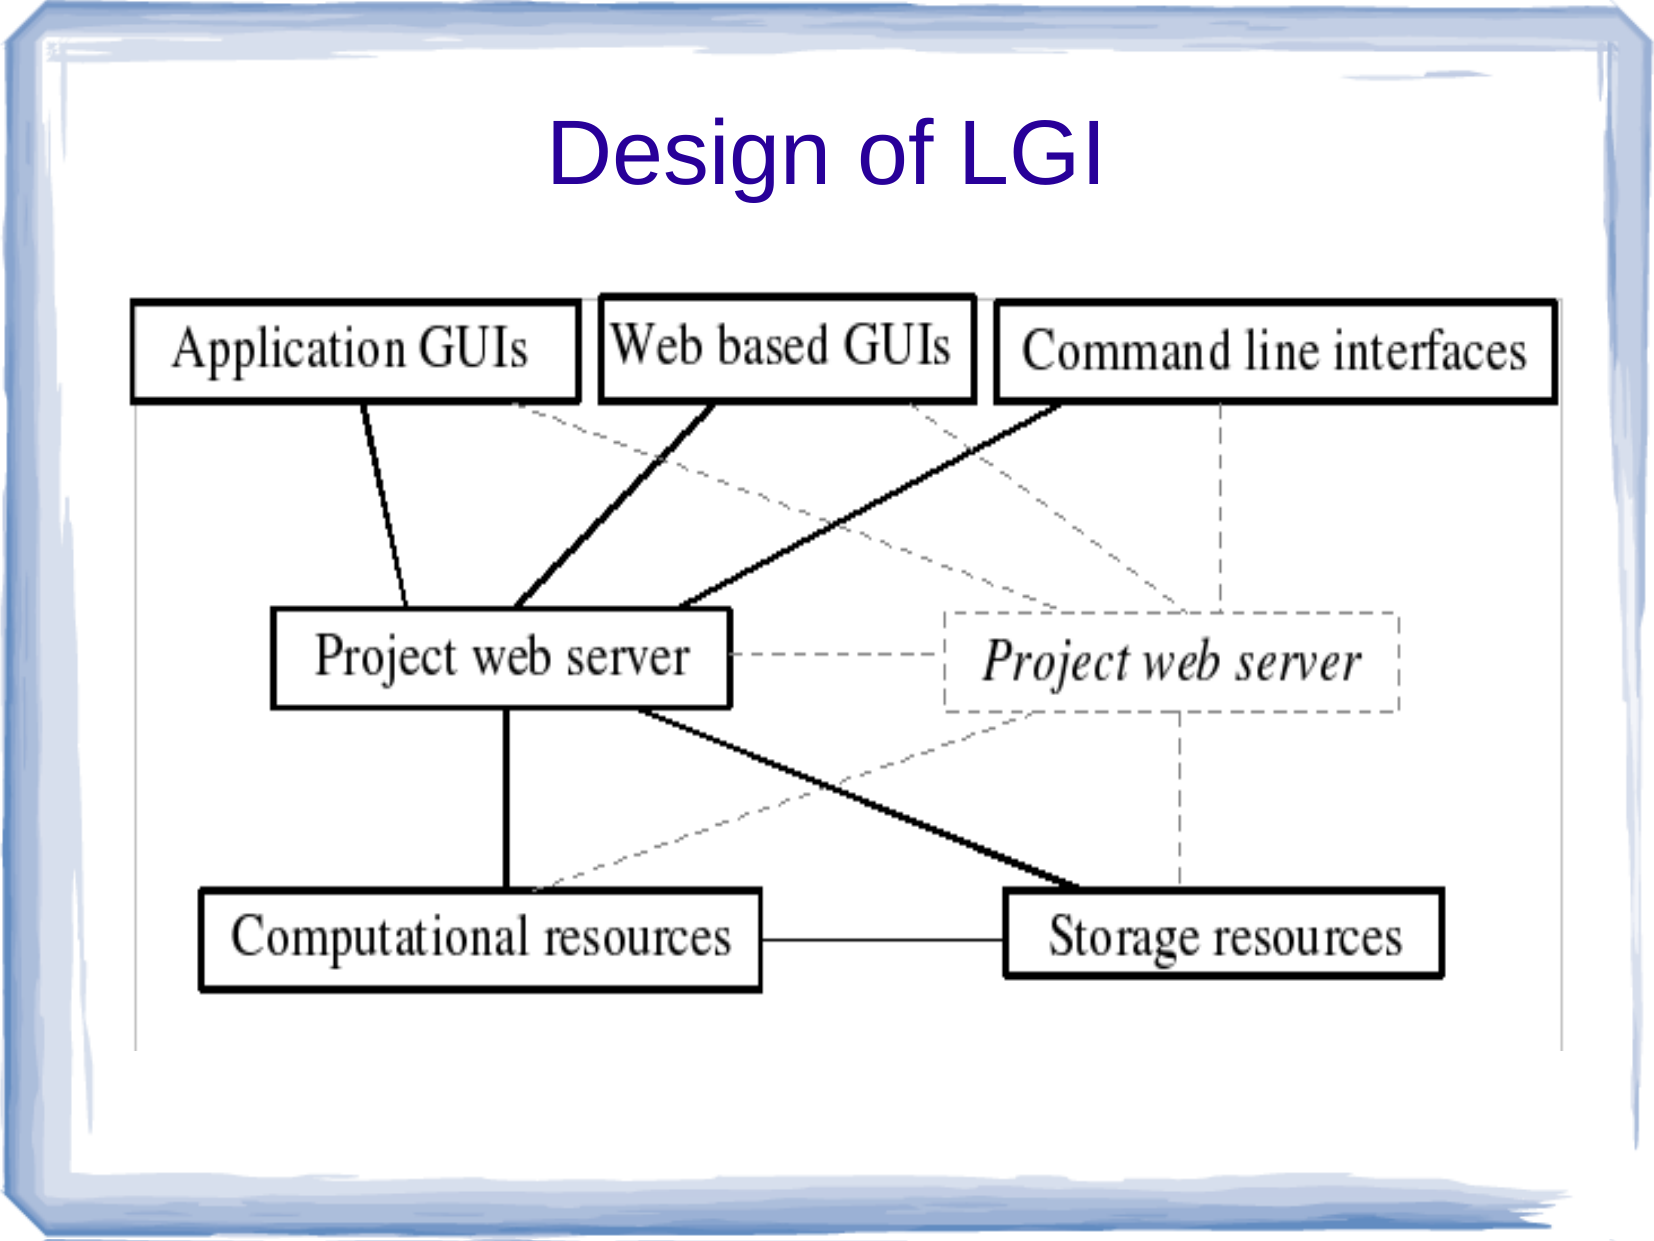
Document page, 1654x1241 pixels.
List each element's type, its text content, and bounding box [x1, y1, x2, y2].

title Design of LGI [82, 56, 1571, 250]
picture [0, 0, 1654, 1241]
